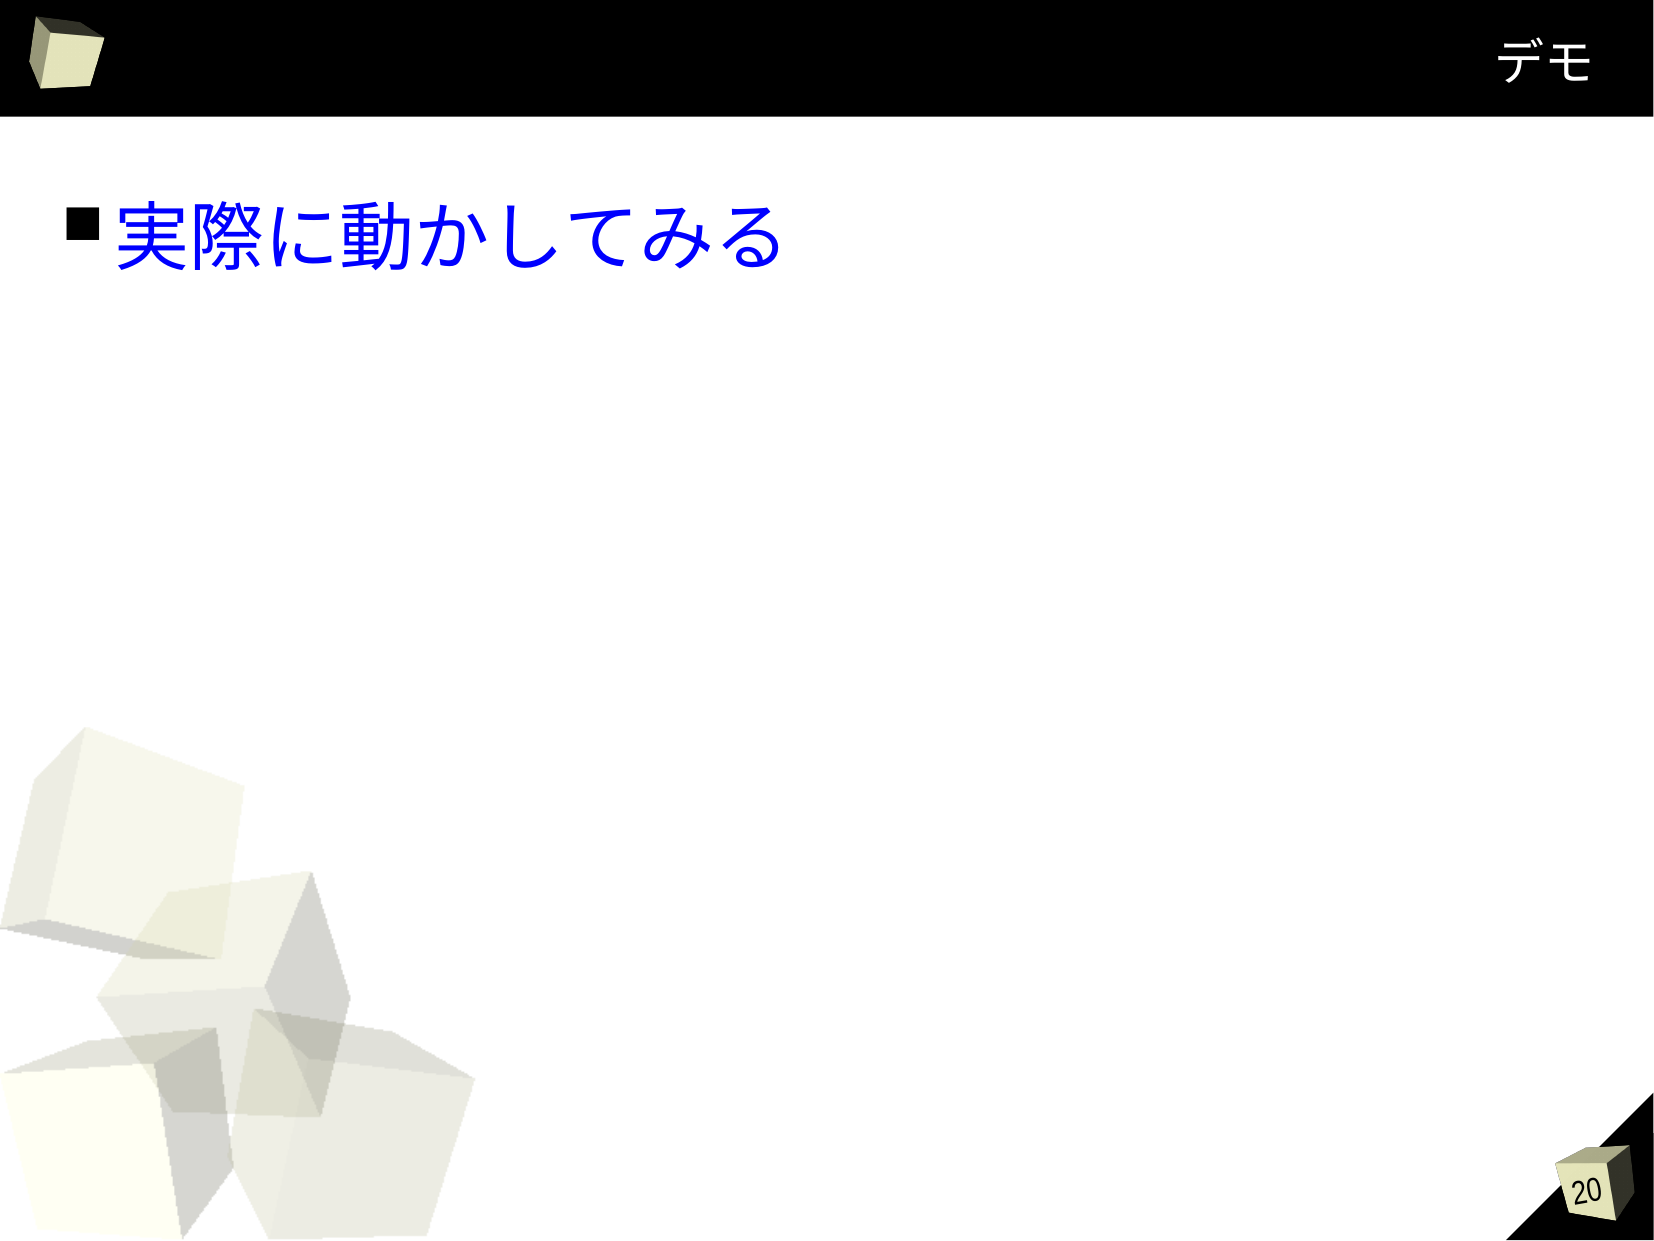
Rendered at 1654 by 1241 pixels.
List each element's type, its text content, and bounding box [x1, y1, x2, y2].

title デモ [118, 0, 1595, 119]
picture [0, 726, 477, 1241]
list 実際に動かしてみる [44, 177, 1611, 672]
